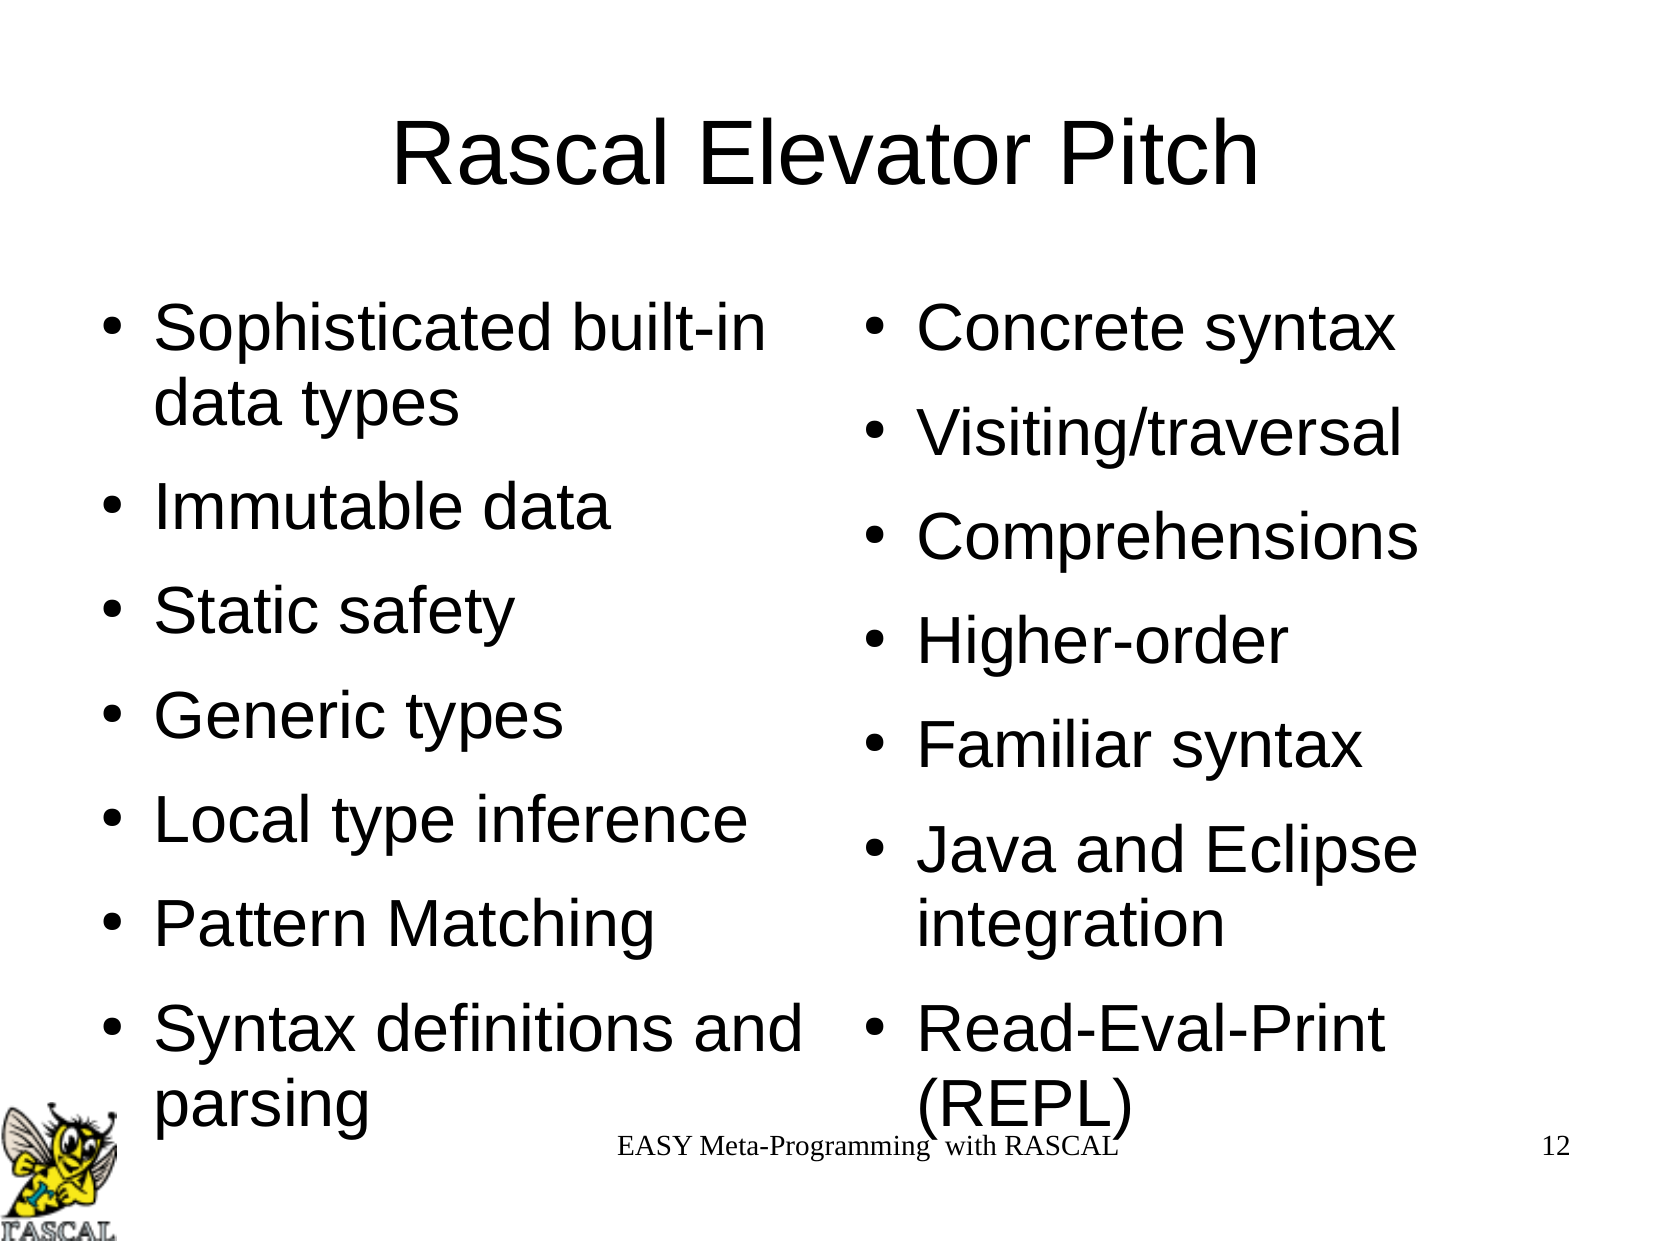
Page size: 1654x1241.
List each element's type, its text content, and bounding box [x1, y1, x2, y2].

picture [0, 1102, 117, 1241]
list Concrete syntax Visiting/traversal Comprehensions Higher-order Familiar syntax Java and Eclipse integration Read-Eval-Print (REPL) [845, 290, 1572, 1109]
list Sophisticated built-in data types Immutable data Static safety Generic types Local type inference Pattern Matching Syntax definitions and parsing [82, 290, 809, 1088]
title Rascal Elevator Pitch [82, 49, 1571, 257]
